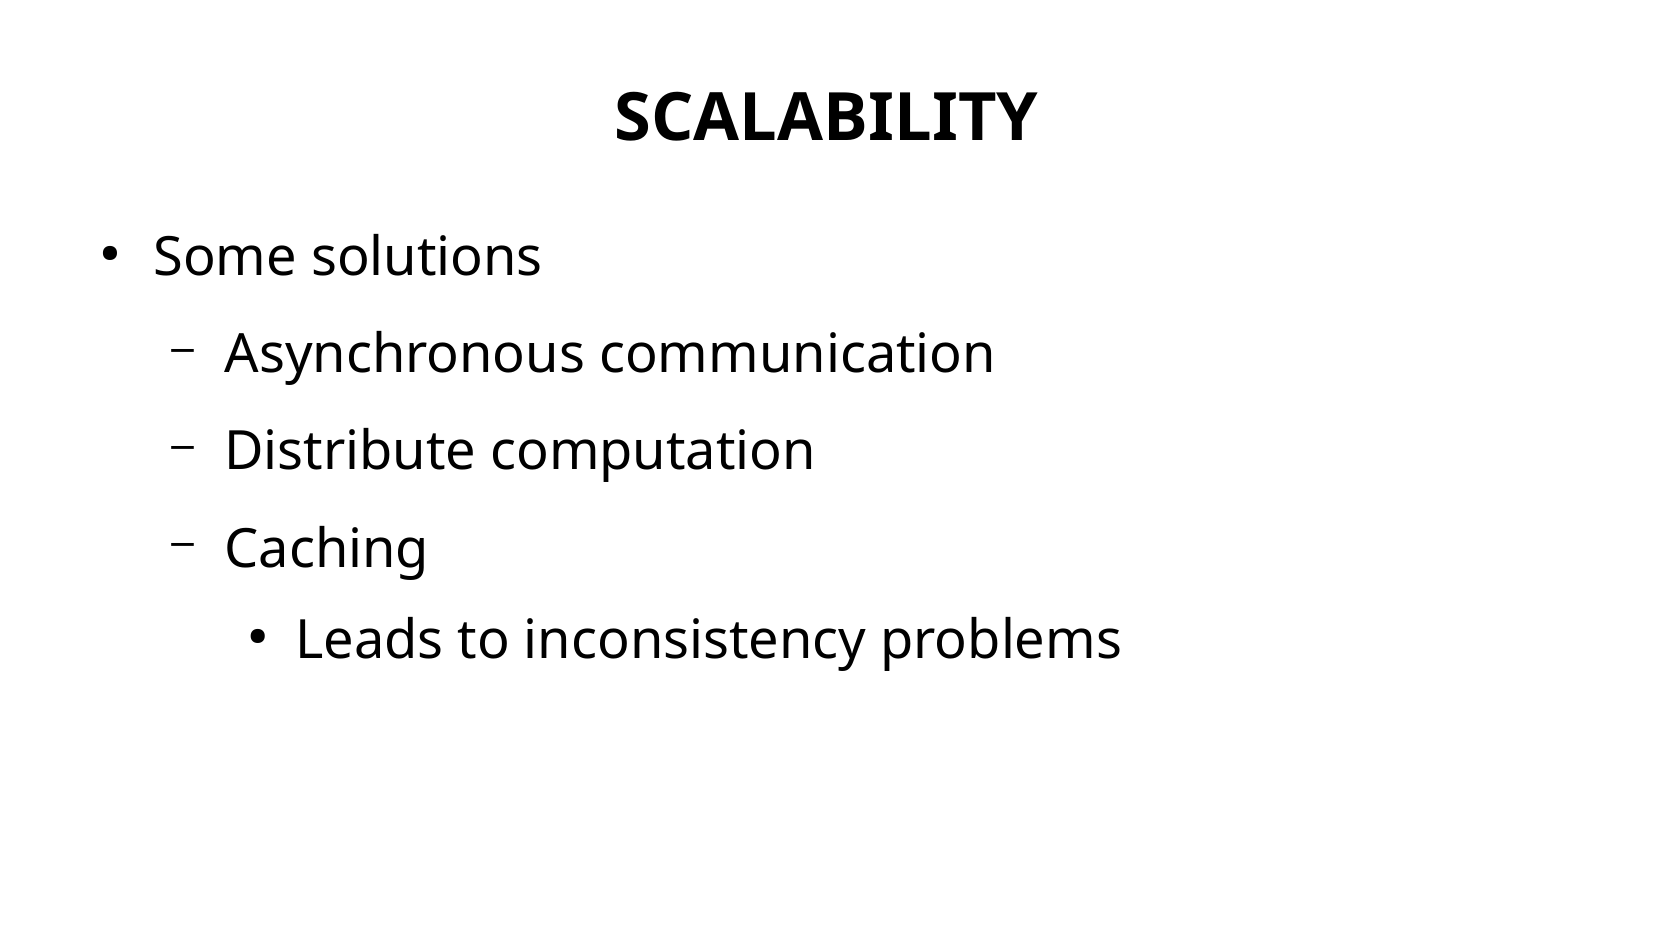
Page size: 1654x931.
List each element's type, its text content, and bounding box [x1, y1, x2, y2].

list Some solutions Asynchronous communication Distribute computation Caching Leads to inconsistency problems [82, 217, 1571, 757]
title SCALABILITY [82, 36, 1571, 193]
